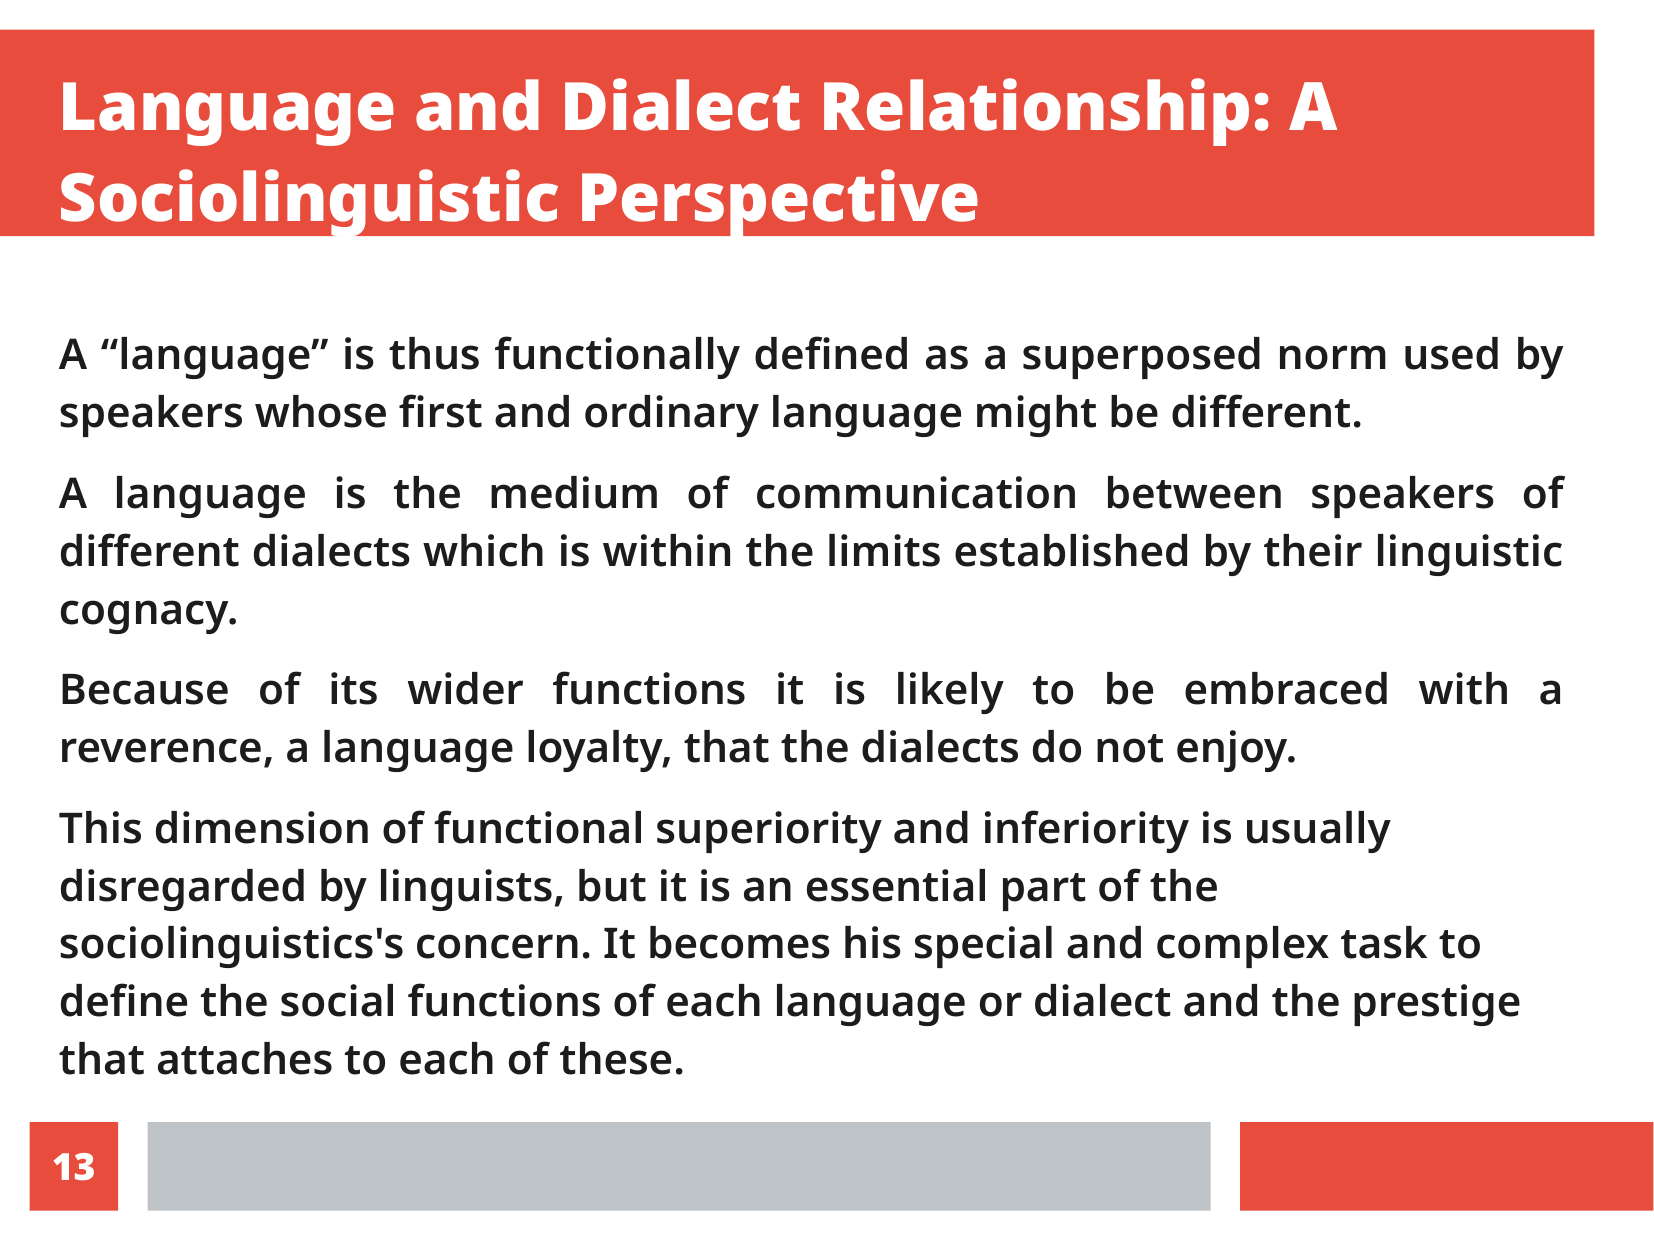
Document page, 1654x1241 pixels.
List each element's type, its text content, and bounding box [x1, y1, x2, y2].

list A “language” is thus functionally defined as a superposed norm used by speakers whose first and ordinary language might be different. A language is the medium of communication between speakers of different dialects which is within the limits established by their linguistic cognacy. Because of its wider functions it is likely to be embraced with a reverence, a language loyalty, that the dialects do not enjoy. This dimension of functional superiority and inferiority is usually disregarded by linguists, but it is an essential part of the sociolinguistics's concern. It becomes his special and complex task to define the social functions of each language or dialect and the prestige that attaches to each of these. [59, 324, 1565, 1093]
title Language and Dialect Relationship: A Sociolinguistic Perspective [59, 59, 1595, 207]
